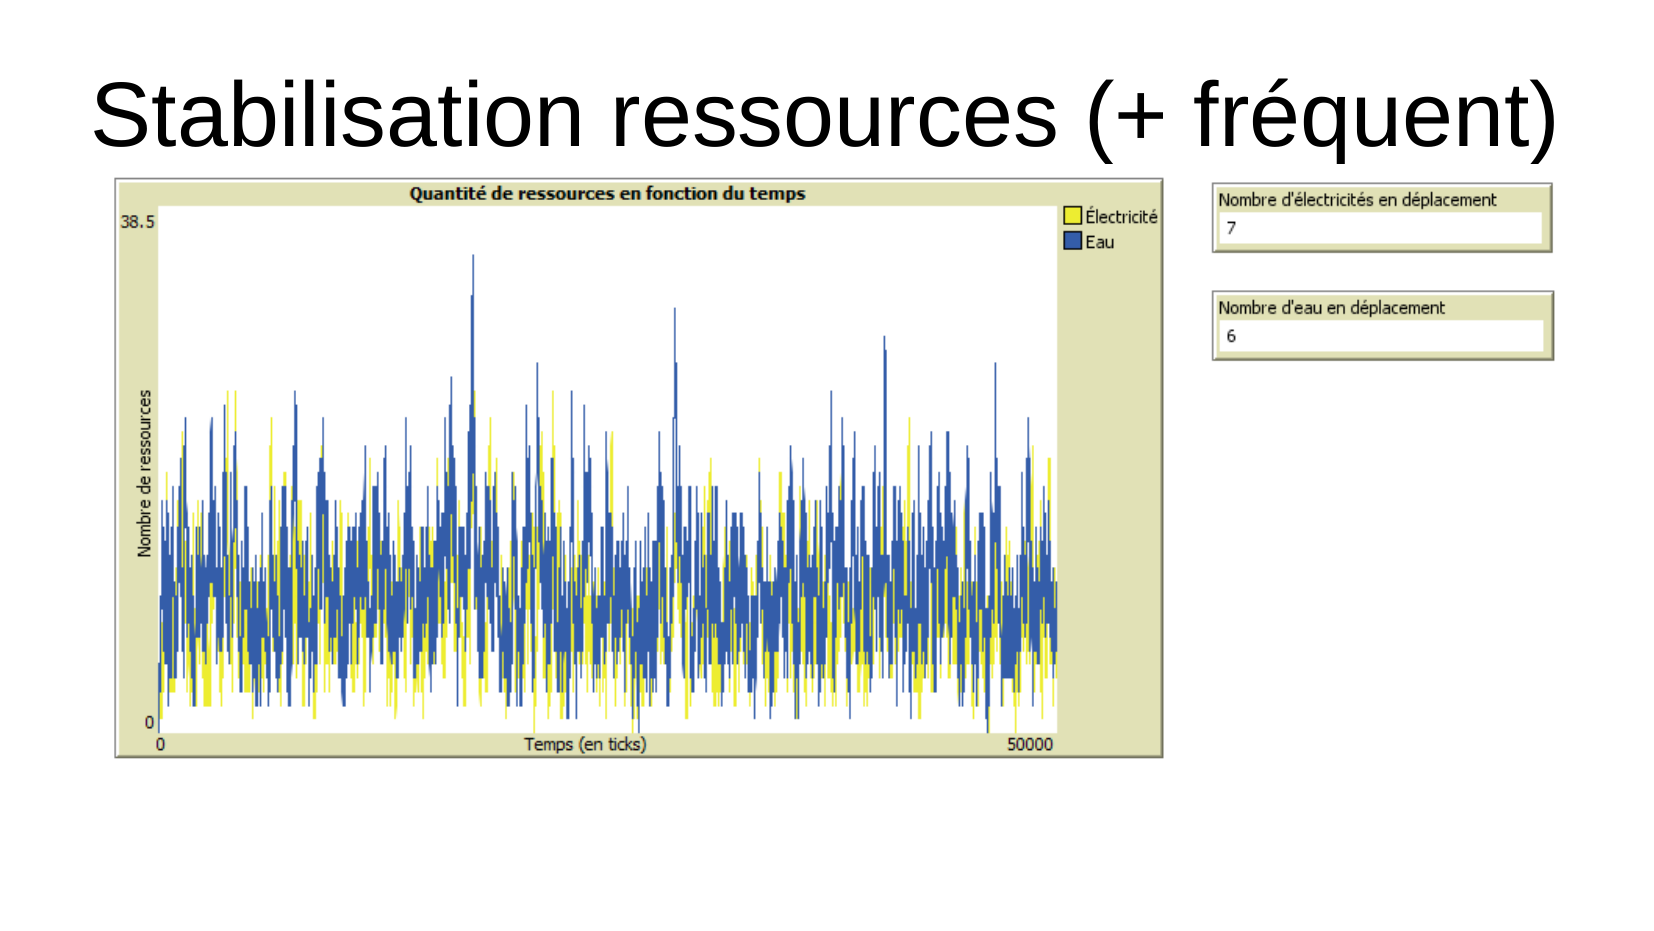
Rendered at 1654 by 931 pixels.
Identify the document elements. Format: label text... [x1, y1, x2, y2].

picture [99, 164, 1564, 771]
title Stabilisation ressources (+ fréquent) [82, 37, 1571, 193]
